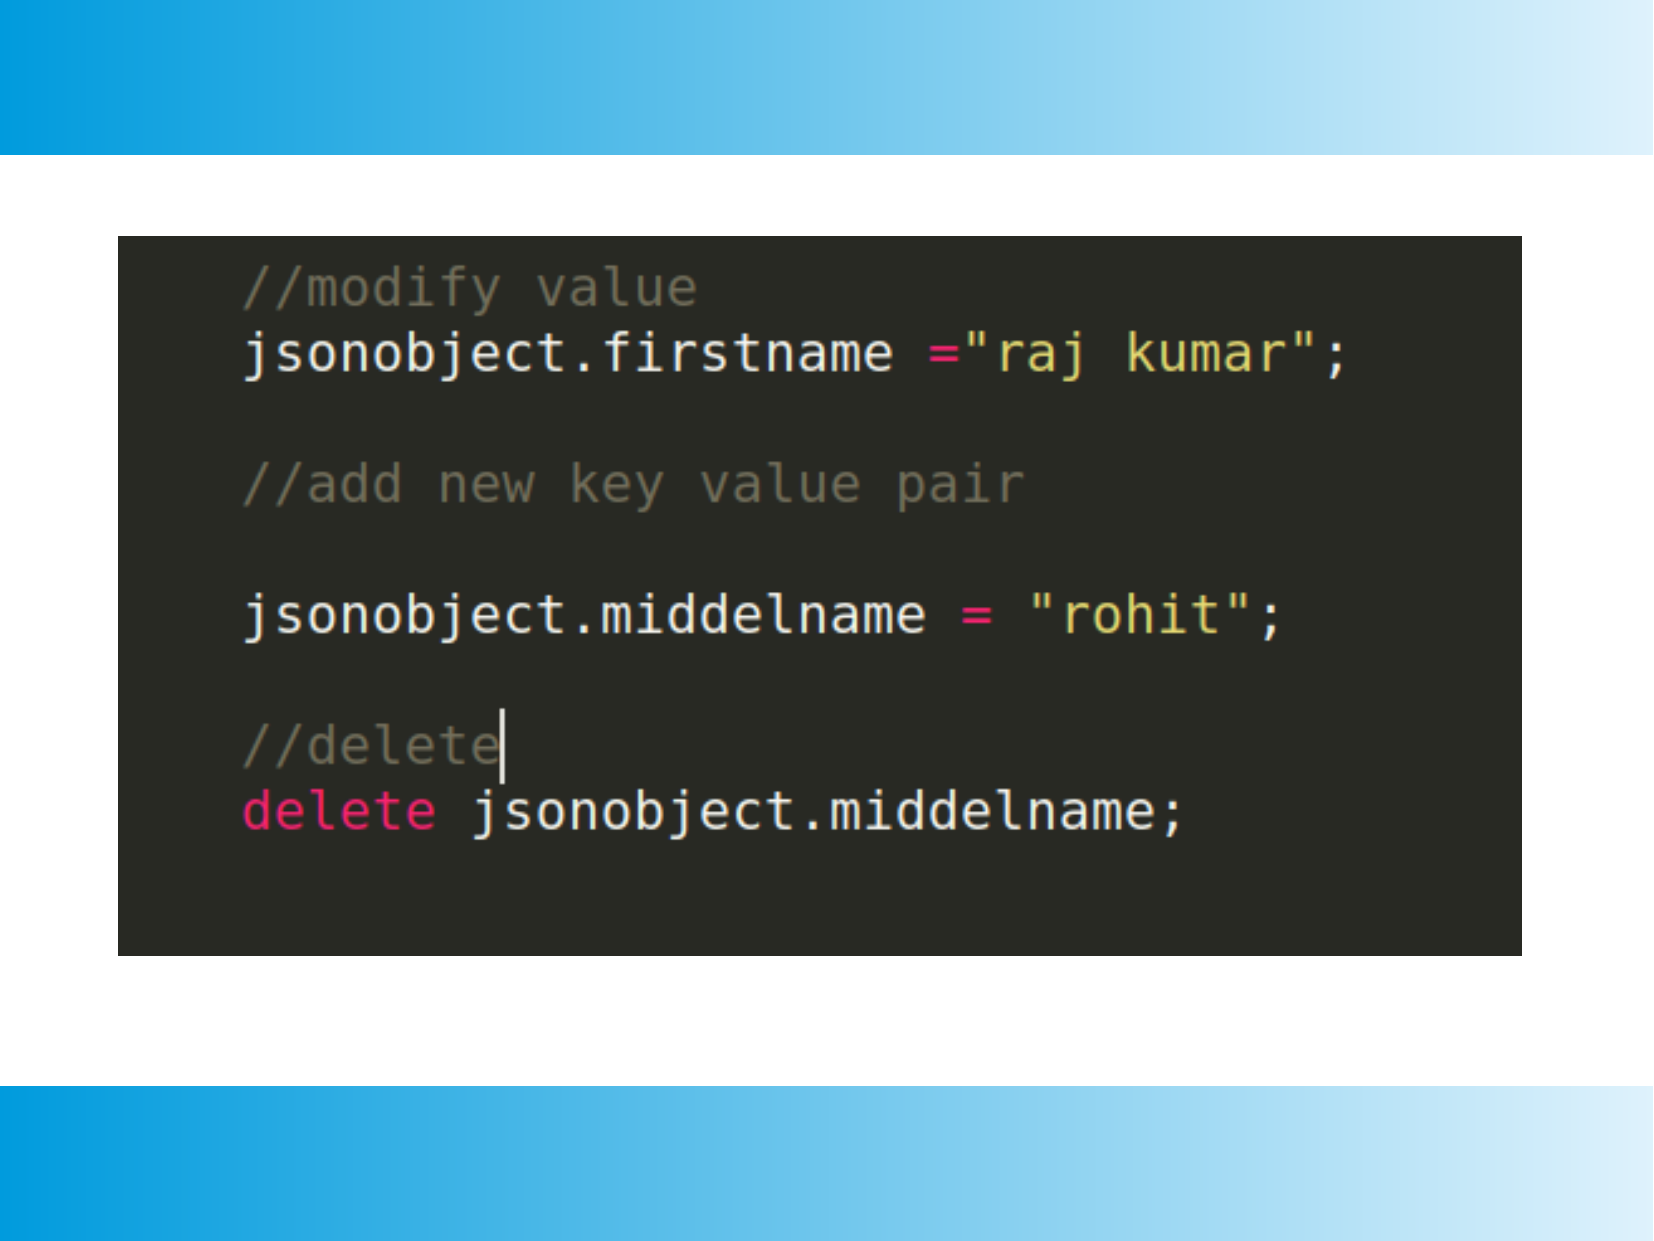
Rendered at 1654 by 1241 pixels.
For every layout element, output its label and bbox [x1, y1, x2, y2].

picture [118, 236, 1522, 956]
